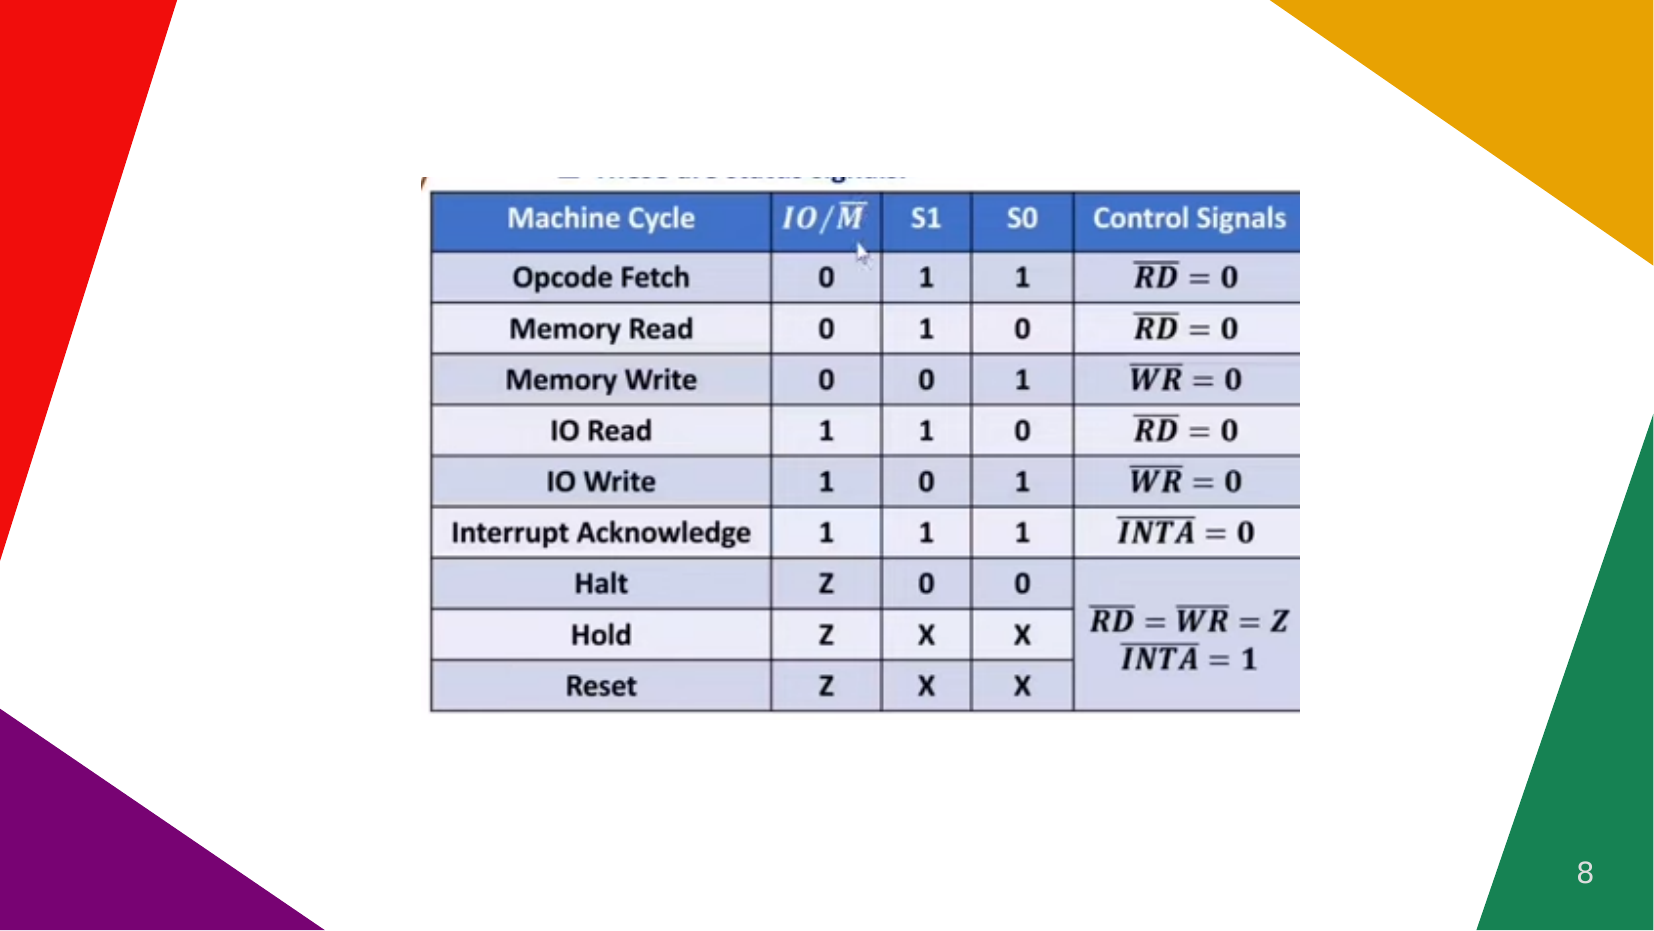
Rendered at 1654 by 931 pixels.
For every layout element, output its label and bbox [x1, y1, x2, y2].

picture [421, 177, 1300, 720]
